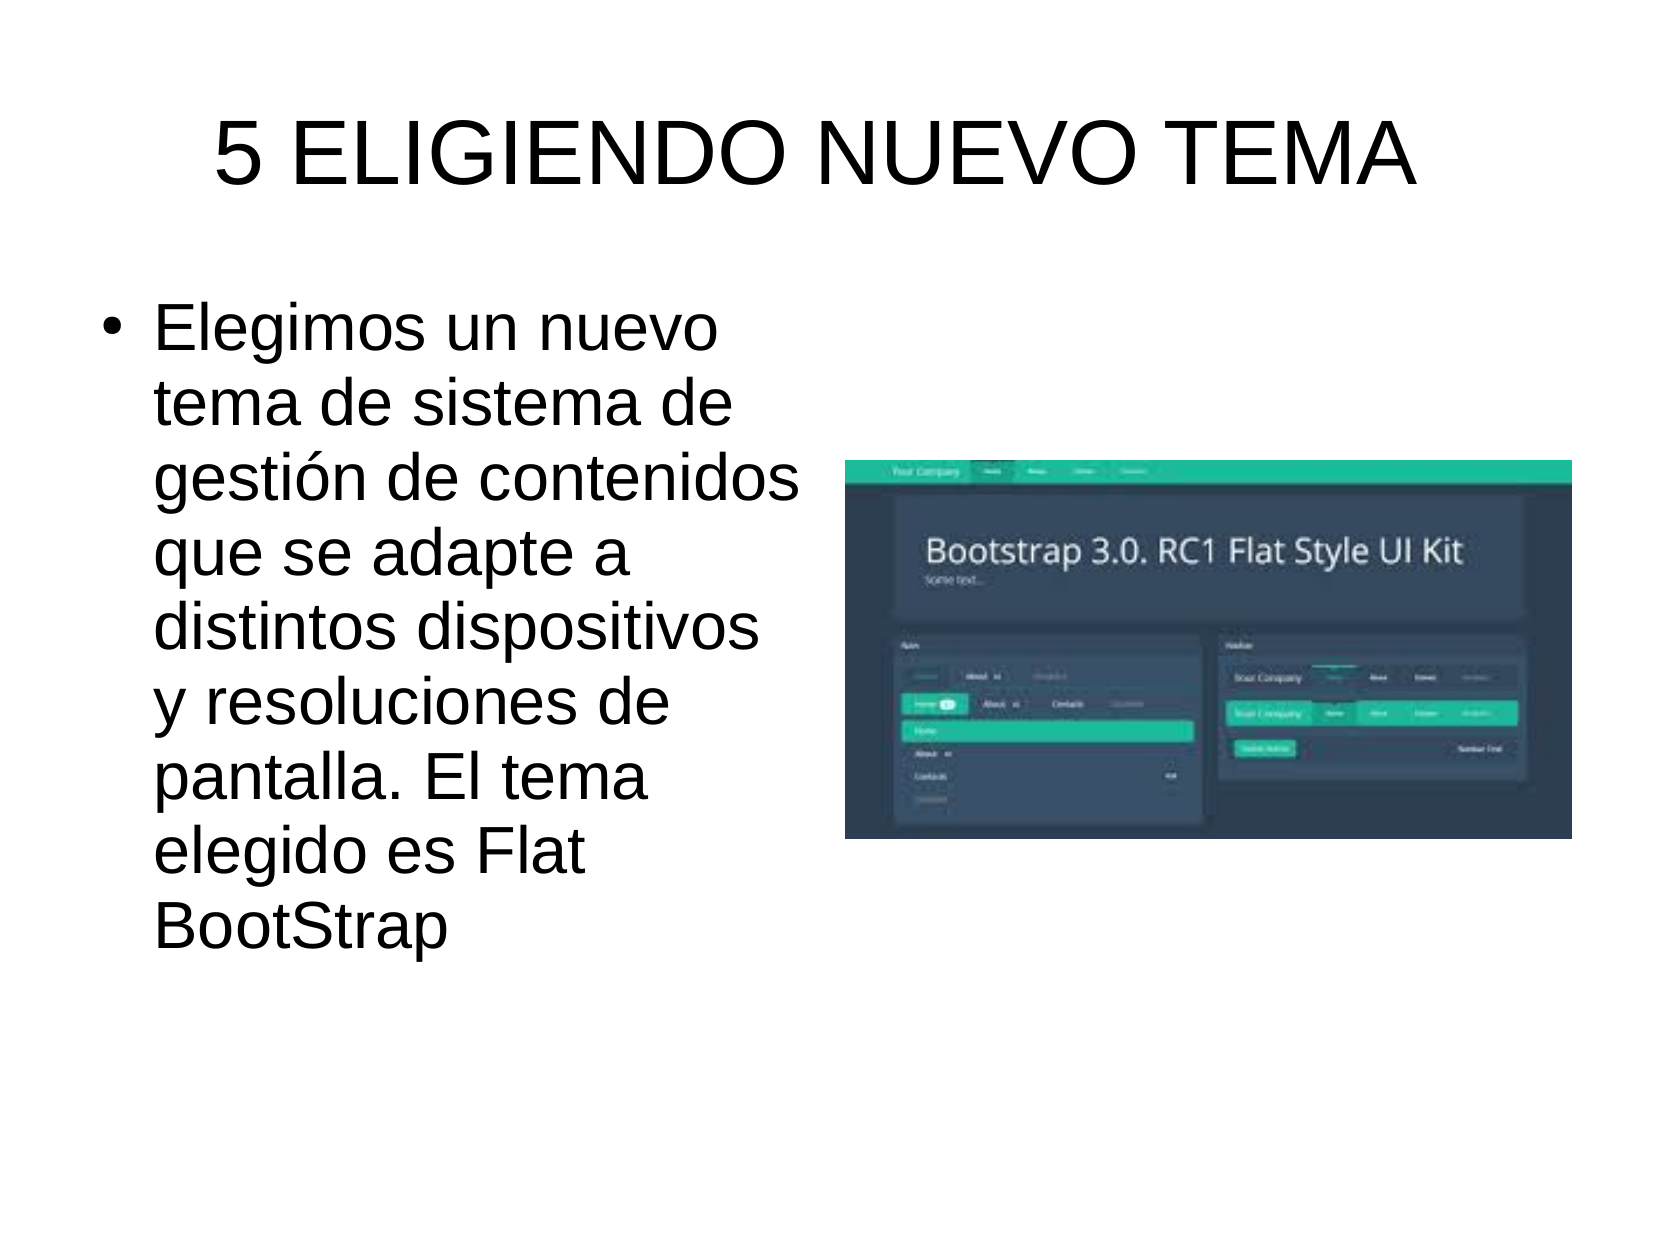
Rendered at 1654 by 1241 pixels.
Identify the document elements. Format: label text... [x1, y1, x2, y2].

picture [845, 460, 1572, 839]
title 5 ELIGIENDO NUEVO TEMA [82, 49, 1571, 257]
list Elegimos un nuevo tema de sistema de gestión de contenidos que se adapte a distintos dispositivos y resoluciones de pantalla. El tema elegido es Flat BootStrap [82, 290, 809, 1010]
